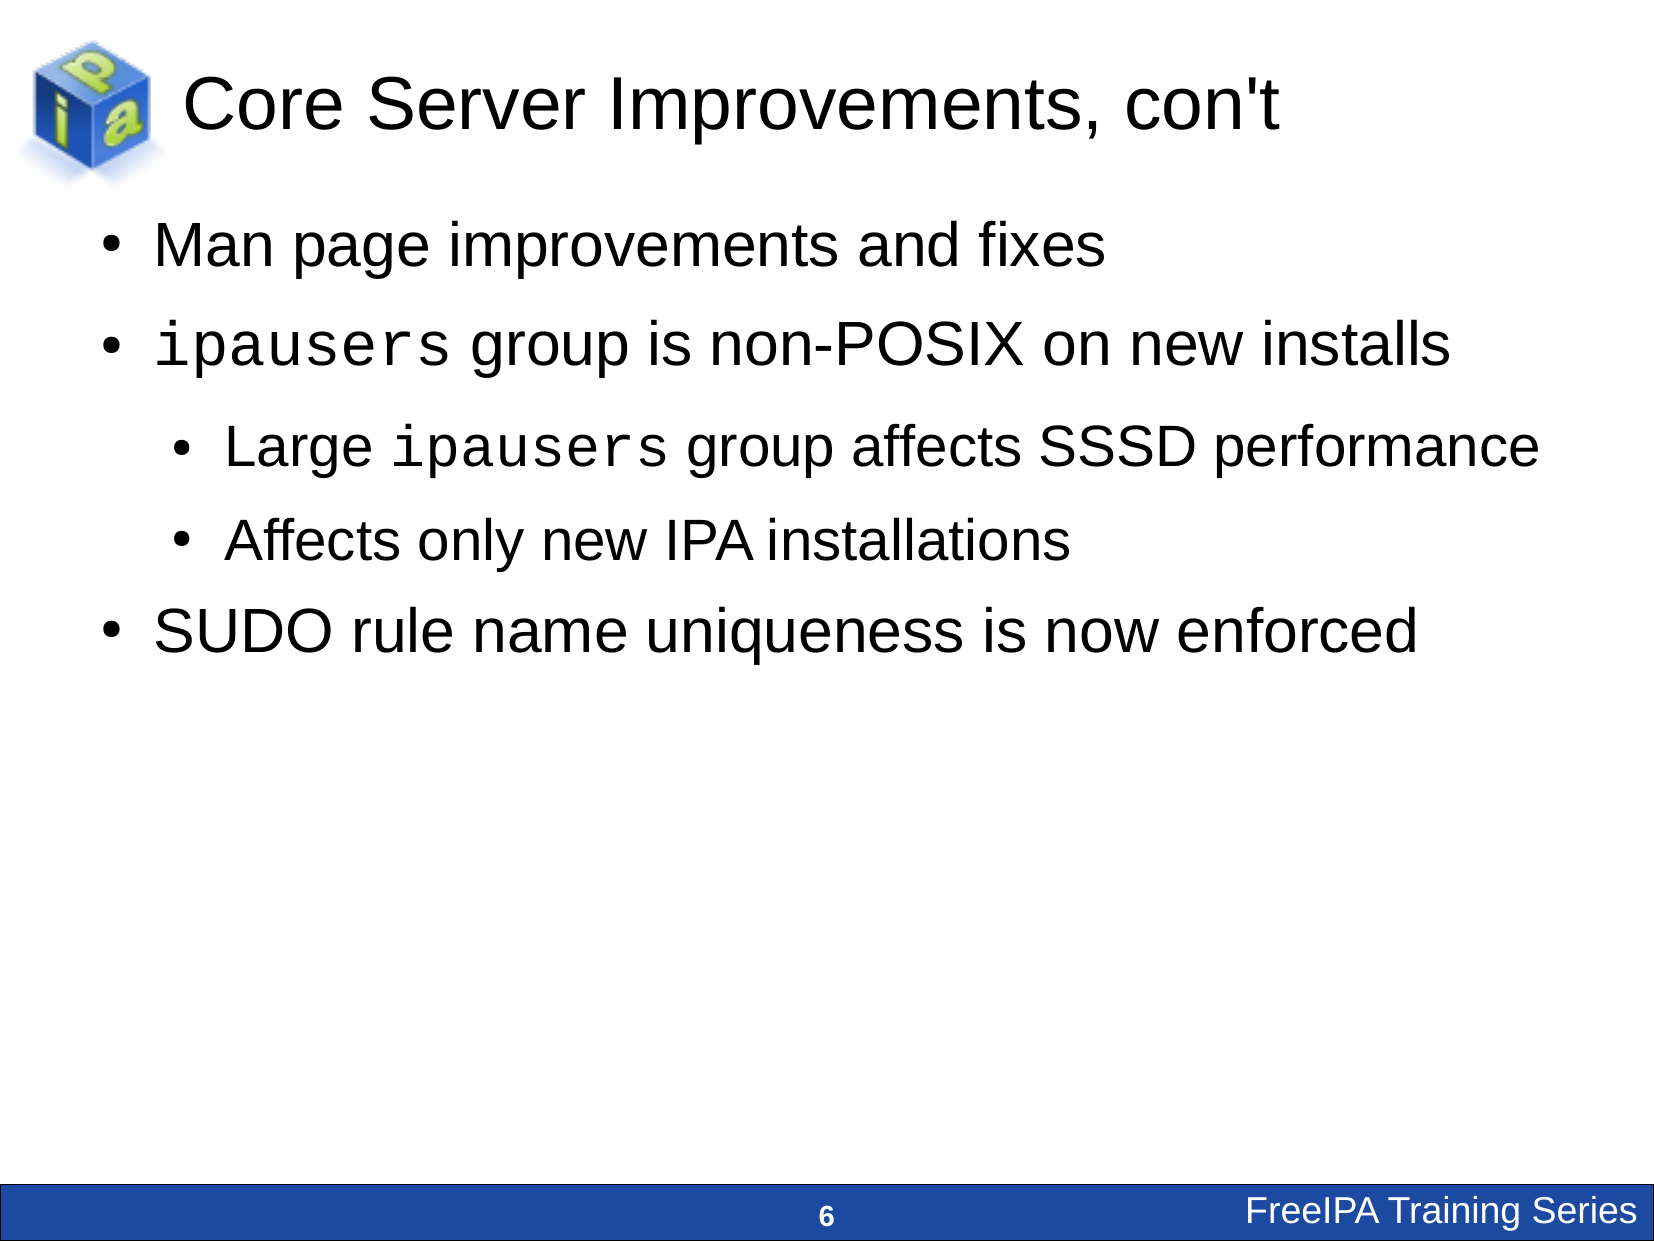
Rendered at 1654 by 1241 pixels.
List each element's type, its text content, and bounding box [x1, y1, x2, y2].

title Core Server Improvements, con't [182, 31, 1579, 177]
picture [17, 34, 165, 193]
list Man page improvements and fixes ipausers group is non-POSIX on new installs Large ipausers group affects SSSD performance Affects only new IPA installations SUDO rule name uniqueness is now enforced [82, 209, 1571, 930]
